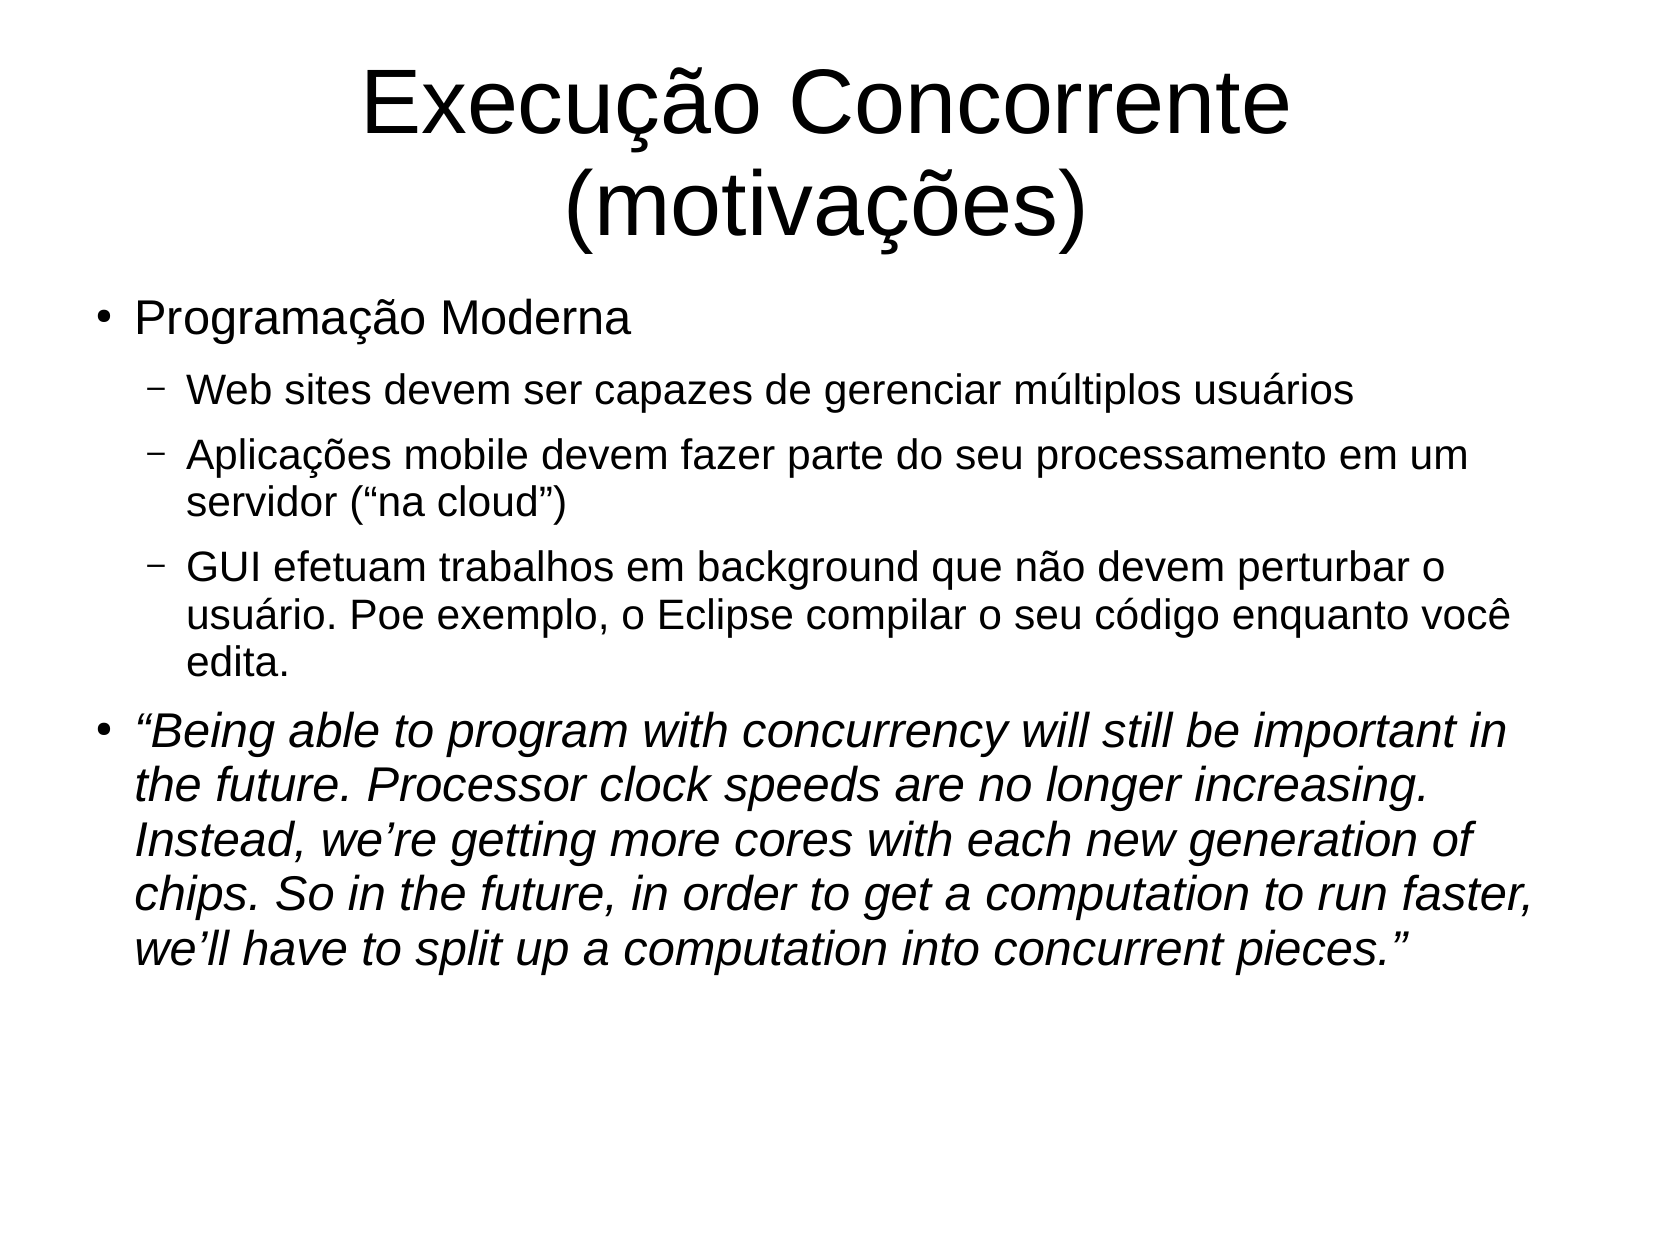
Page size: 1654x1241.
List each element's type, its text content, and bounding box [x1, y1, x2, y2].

list Programação Moderna Web sites devem ser capazes de gerenciar múltiplos usuários Aplicações mobile devem fazer parte do seu processamento em um servidor (“na cloud”) GUI efetuam trabalhos em background que não devem perturbar o usuário. Poe exemplo, o Eclipse compilar o seu código enquanto você edita. “Being able to program with concurrency will still be important in the future. Processor clock speeds are no longer increasing. Instead, we’re getting more cores with each new generation of chips. So in the future, in order to get a computation to run faster, we’ll have to split up a computation into concurrent pieces.” [82, 290, 1538, 1010]
title Execução Concorrente (motivações) [82, 49, 1571, 257]
